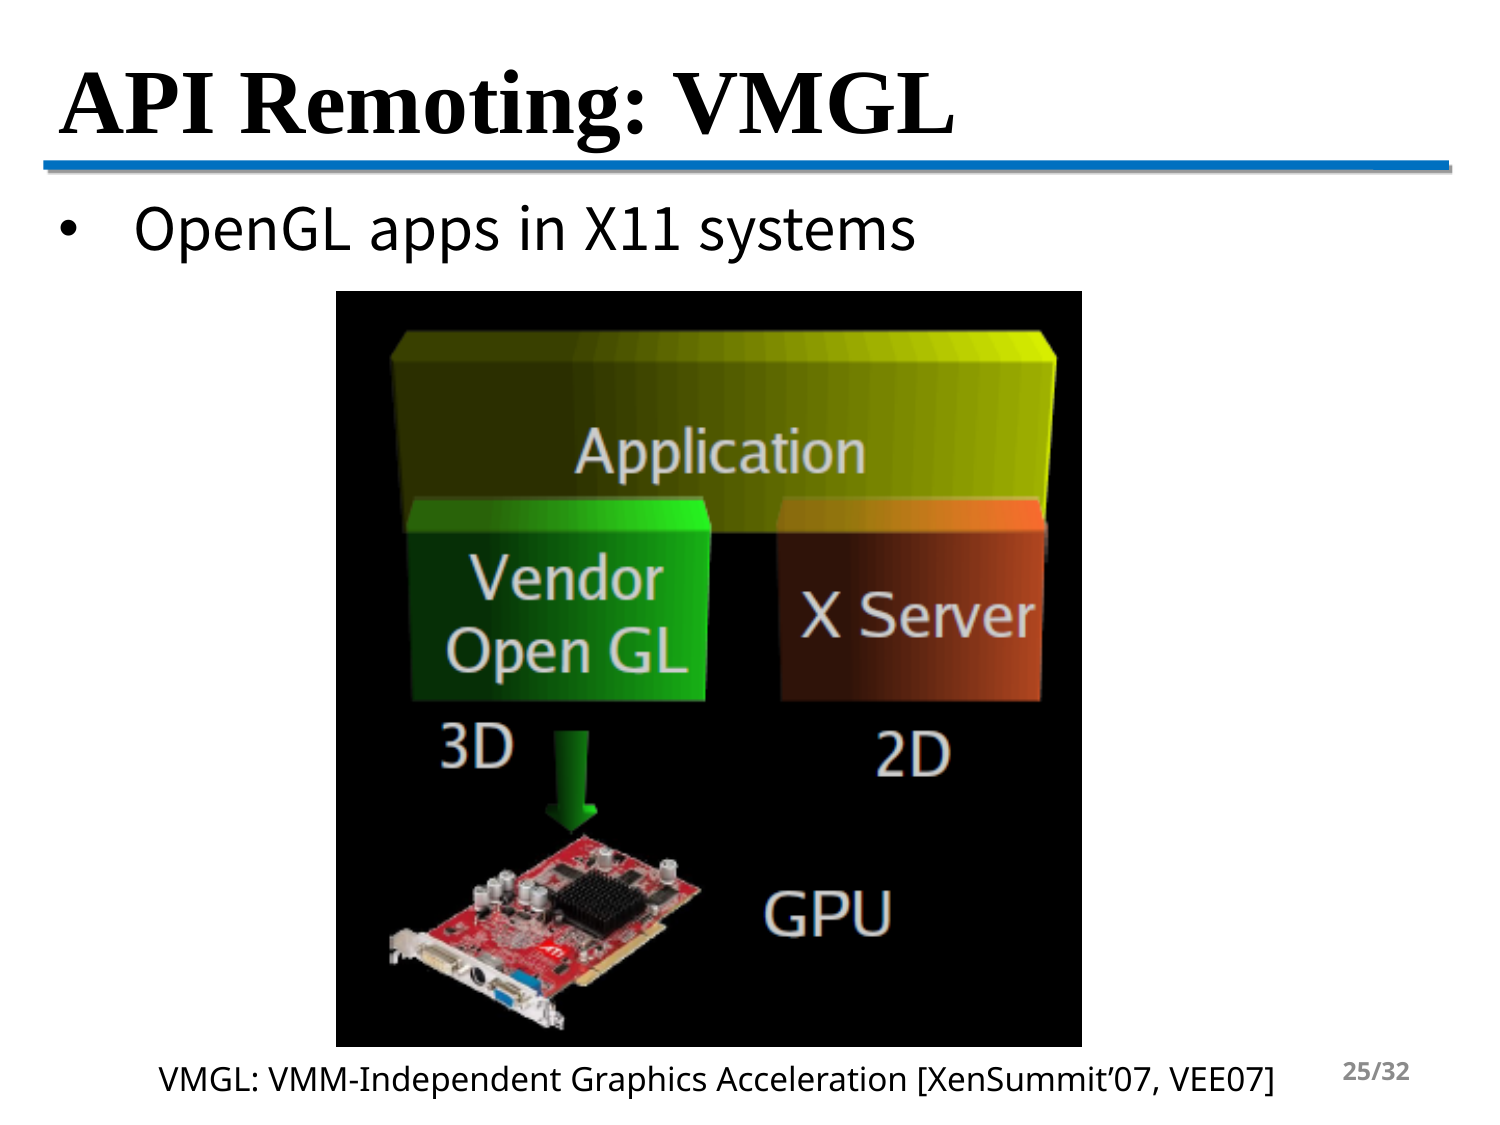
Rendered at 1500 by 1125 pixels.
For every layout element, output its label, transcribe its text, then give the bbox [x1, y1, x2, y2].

list OpenGL apps in X11 systems [43, 184, 1449, 1012]
text_box VMGL: VMM-Independent Graphics Acceleration [XenSummit’07, VEE07] [144, 1050, 1293, 1106]
picture [336, 291, 1082, 1047]
slide_number <number>/32 [1074, 1042, 1425, 1103]
title API Remoting: VMGL [43, 21, 1449, 173]
